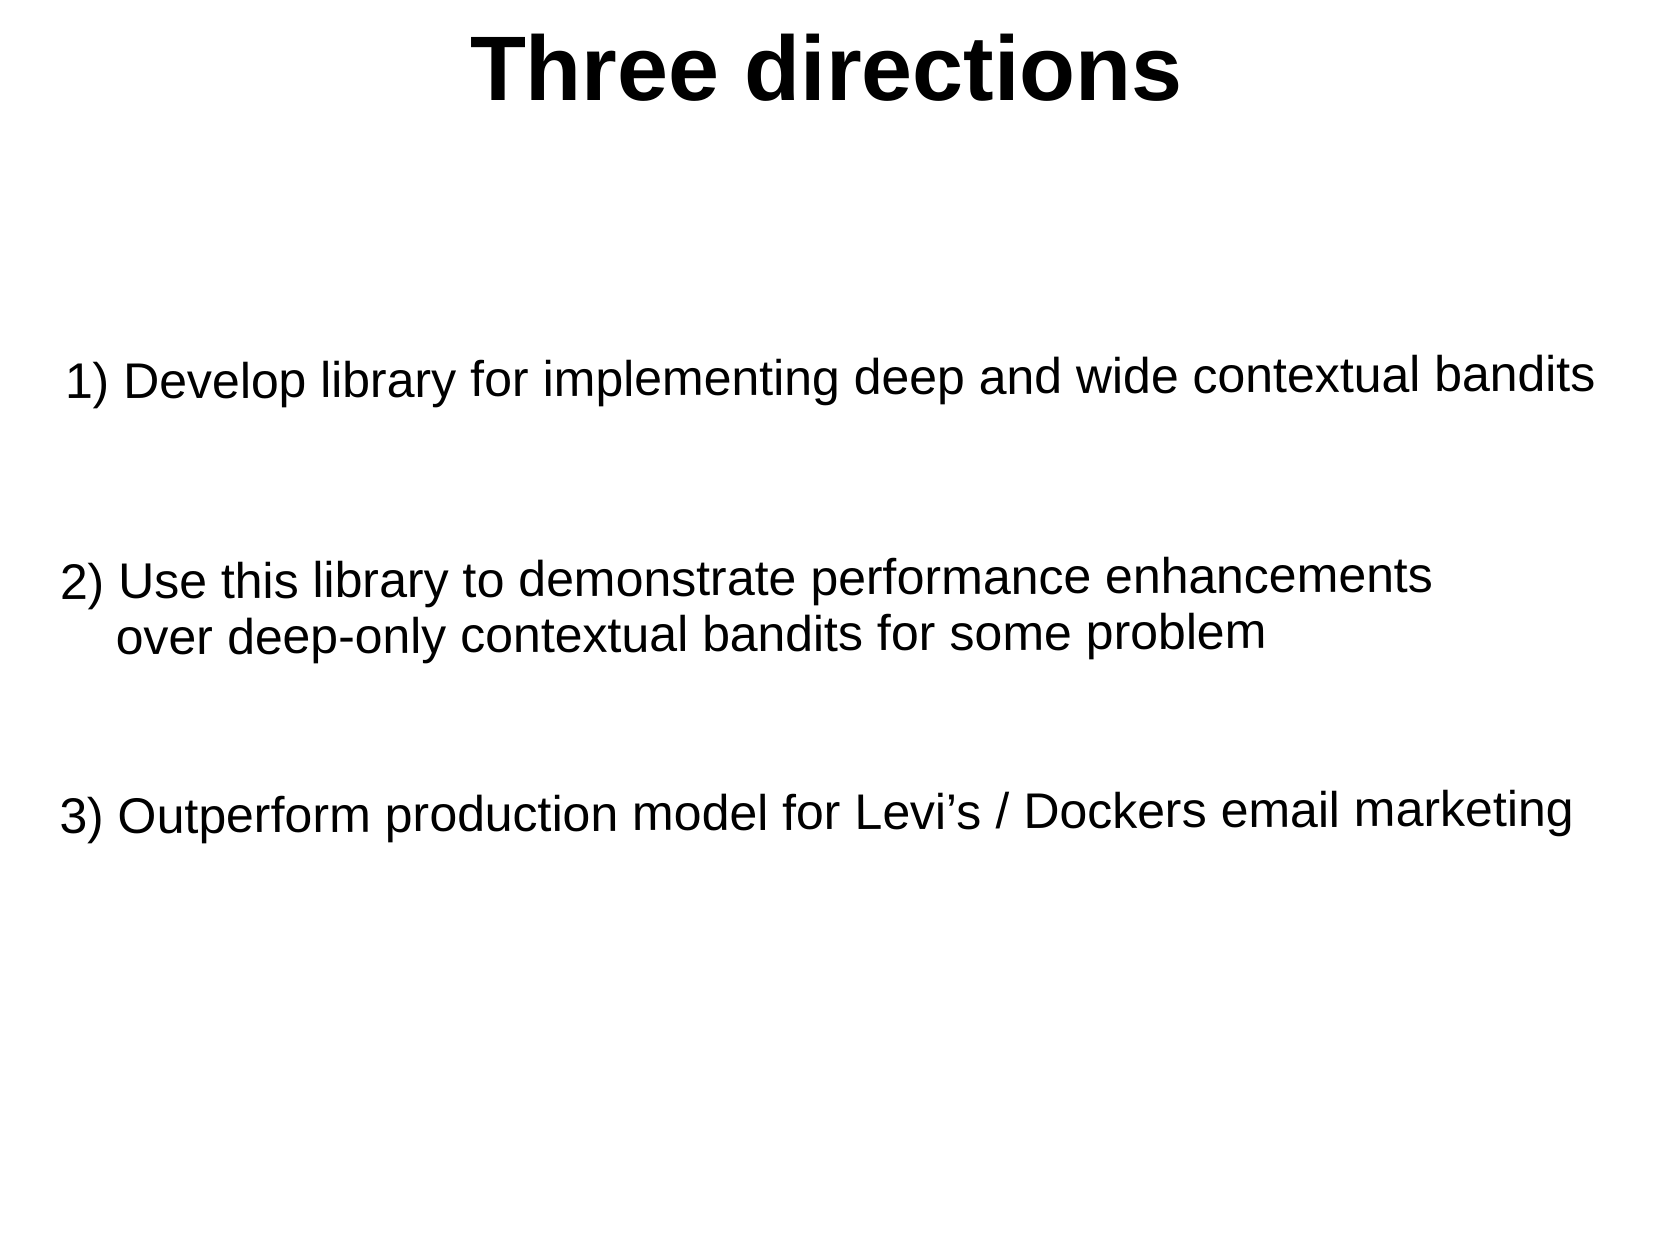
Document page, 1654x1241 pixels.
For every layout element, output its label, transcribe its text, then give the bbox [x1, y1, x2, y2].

title Three directions [0, 3, 1654, 136]
text_box 2) Use this library to demonstrate performance enhancements over deep-only contextual bandits for some problem [44, 538, 1621, 673]
text_box 1) Develop library for implementing deep and wide contextual bandits [50, 338, 1626, 420]
text_box 3) Outperform production model for Levi’s / Dockers email marketing [44, 772, 1620, 854]
